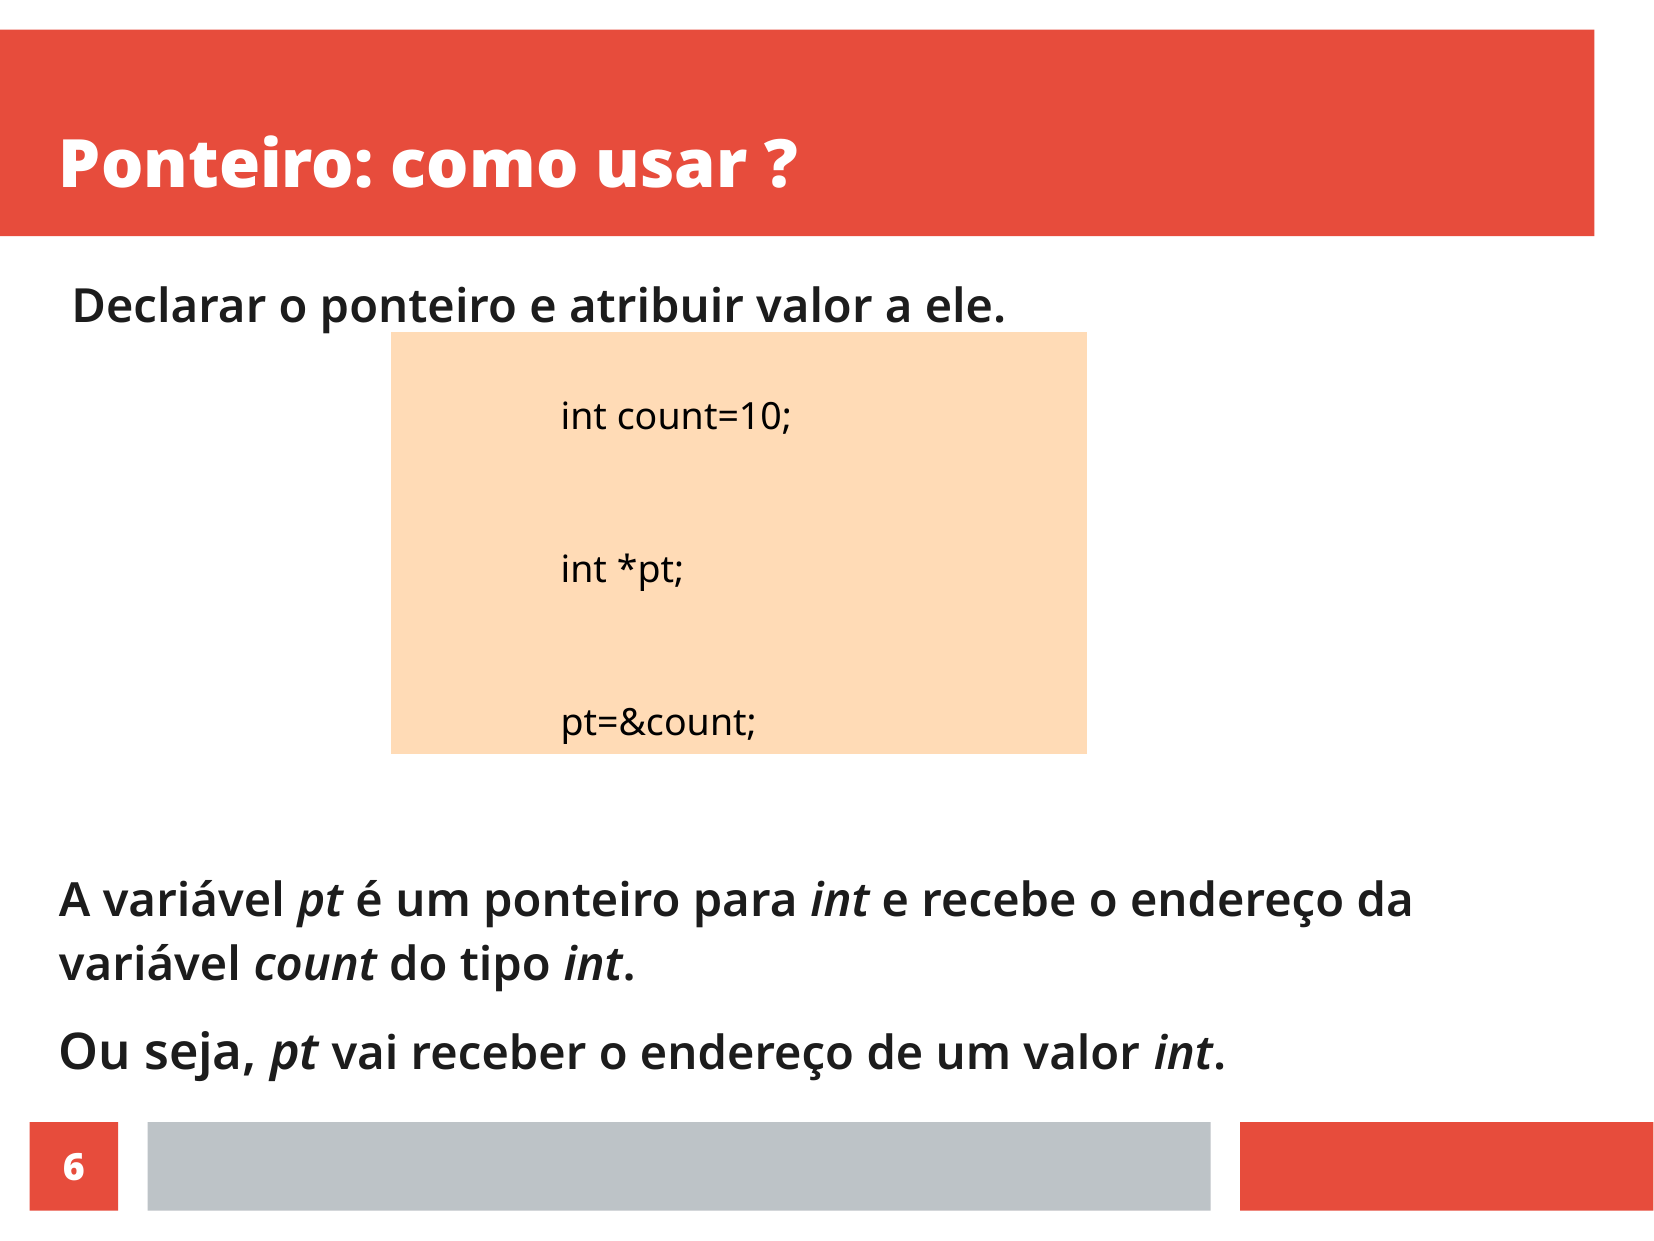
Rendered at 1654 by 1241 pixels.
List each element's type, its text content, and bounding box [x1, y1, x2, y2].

title Ponteiro: como usar ? [59, 59, 1595, 207]
table_header int count=10; int *pt; pt=&count; [391, 332, 1087, 754]
list Declarar o ponteiro e atribuir valor a ele. A variável pt é um ponteiro para int e recebe o endereço da variável count do tipo int. Ou seja, pt vai receber o endereço de um valor int. [59, 271, 1565, 1093]
